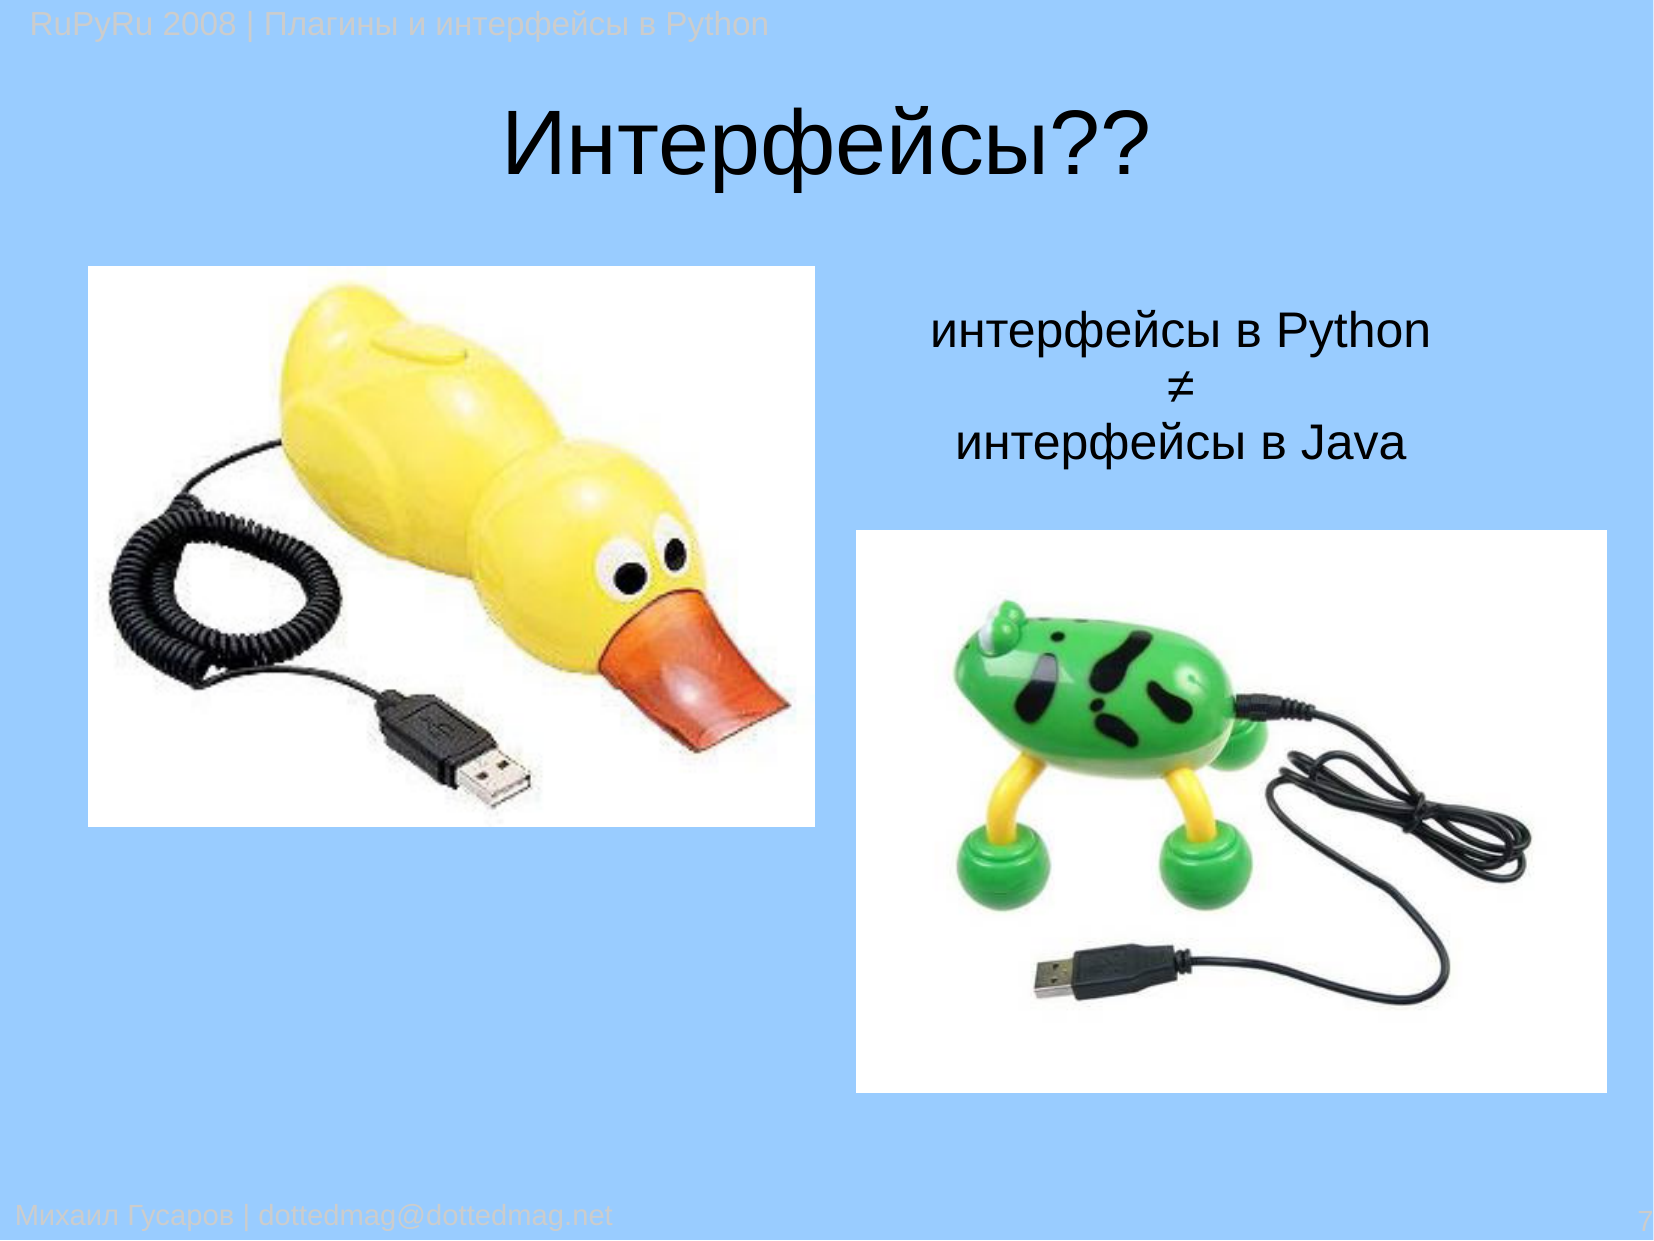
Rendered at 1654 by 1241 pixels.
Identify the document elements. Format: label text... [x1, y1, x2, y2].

picture [88, 266, 815, 827]
title Интерфейсы?? [82, 49, 1571, 237]
text_box интерфейсы в Python ≠ интерфейсы в Java [856, 295, 1565, 502]
picture [856, 530, 1607, 1093]
